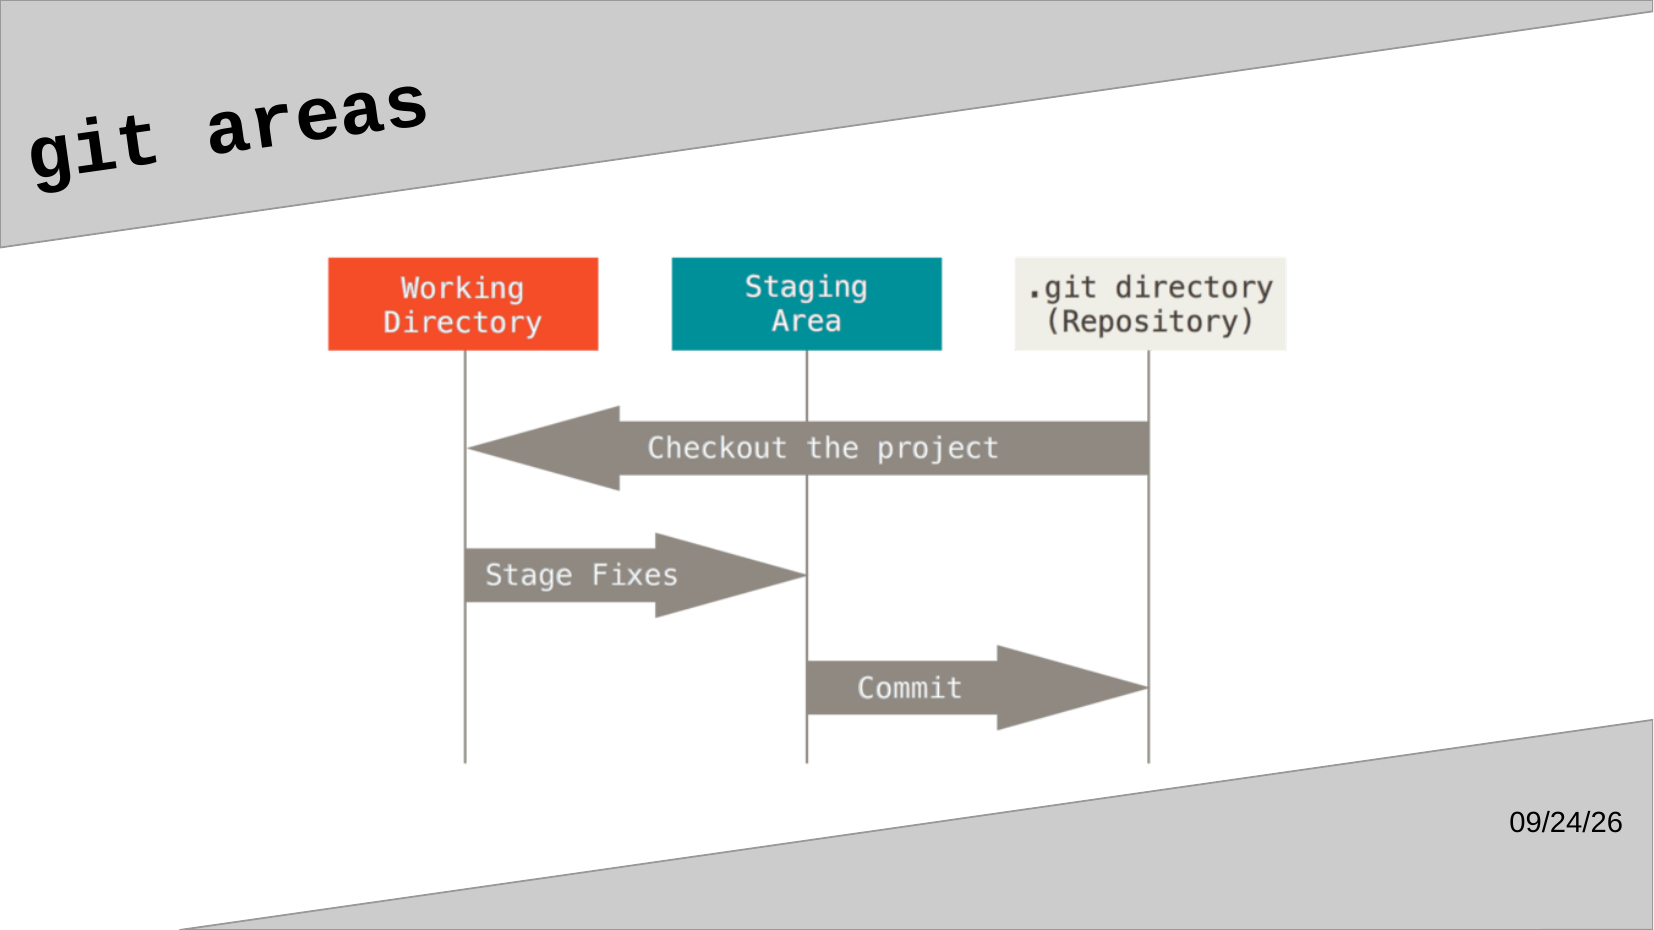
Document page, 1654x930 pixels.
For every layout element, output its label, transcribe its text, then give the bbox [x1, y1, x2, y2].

picture [320, 248, 1299, 788]
title git areas [16, 0, 1501, 239]
